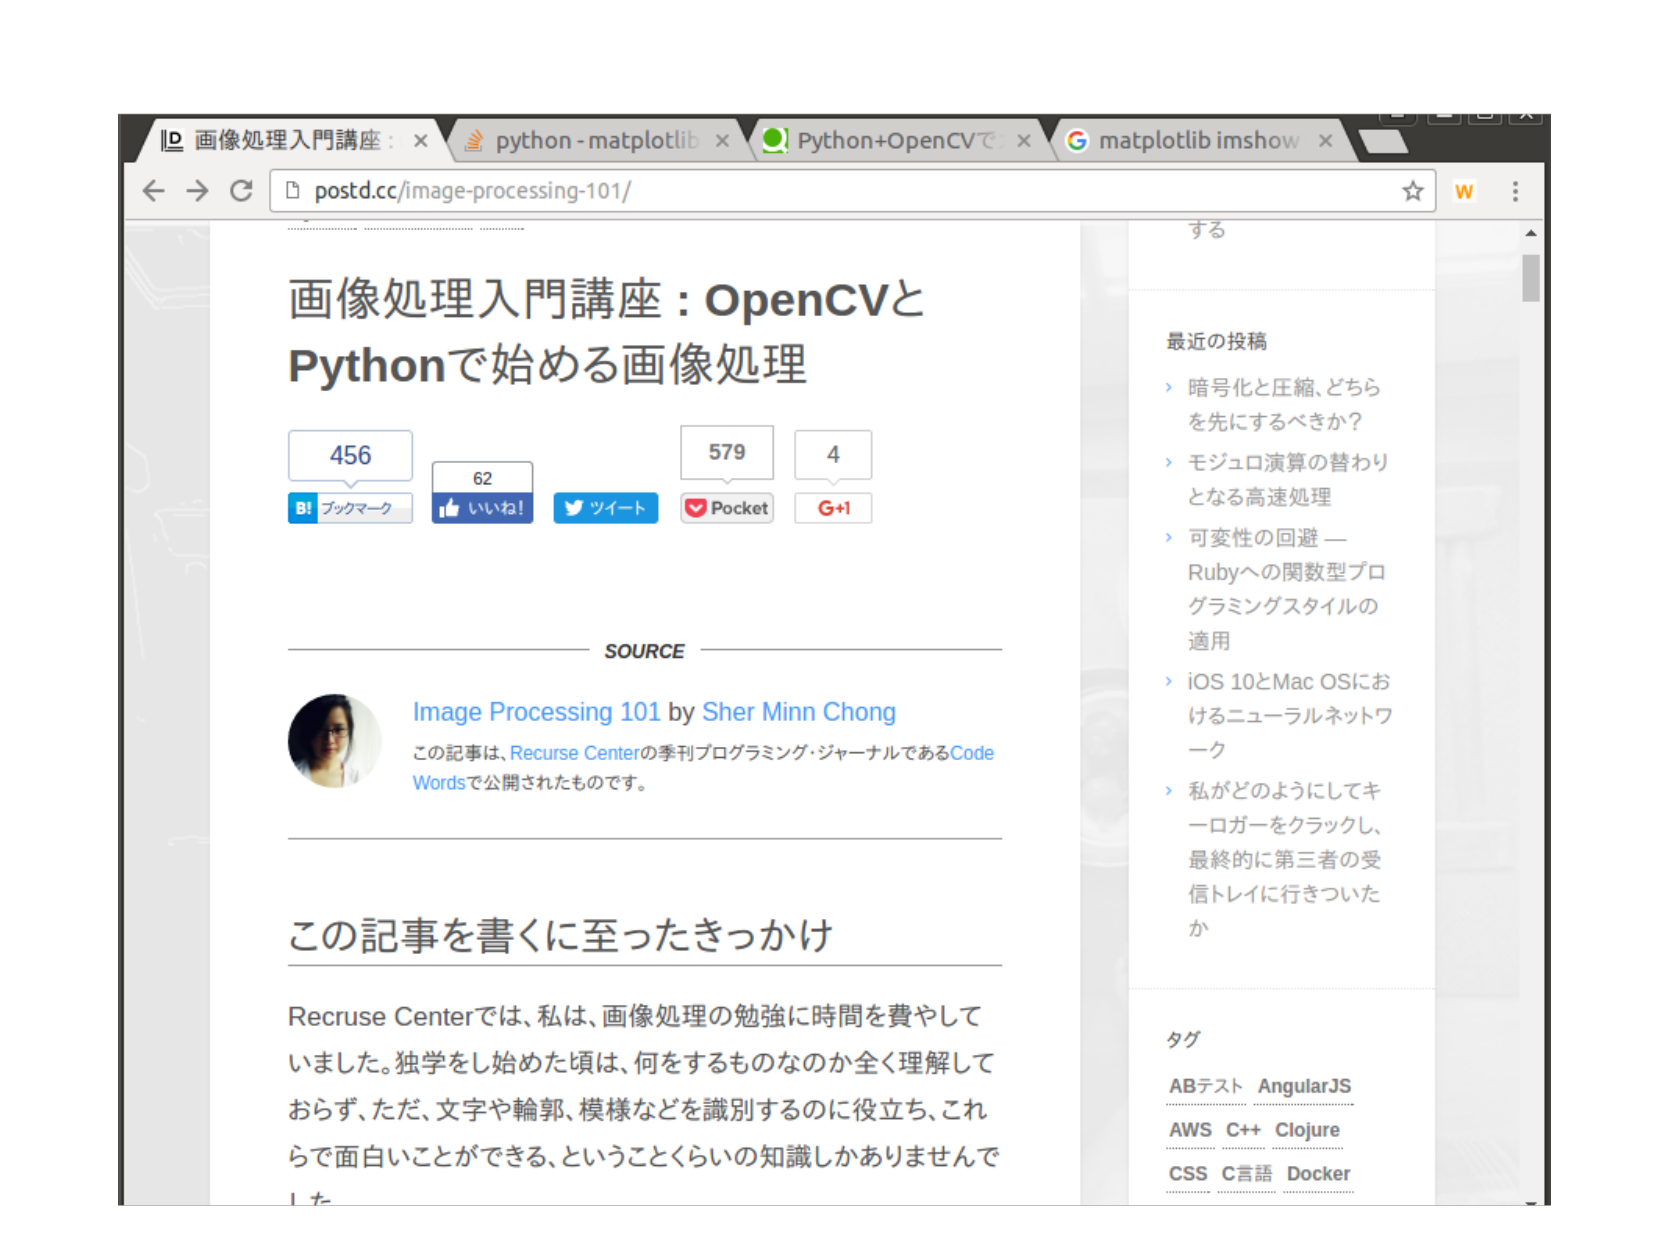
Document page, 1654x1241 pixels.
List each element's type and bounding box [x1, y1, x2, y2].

picture [118, 94, 1551, 1226]
